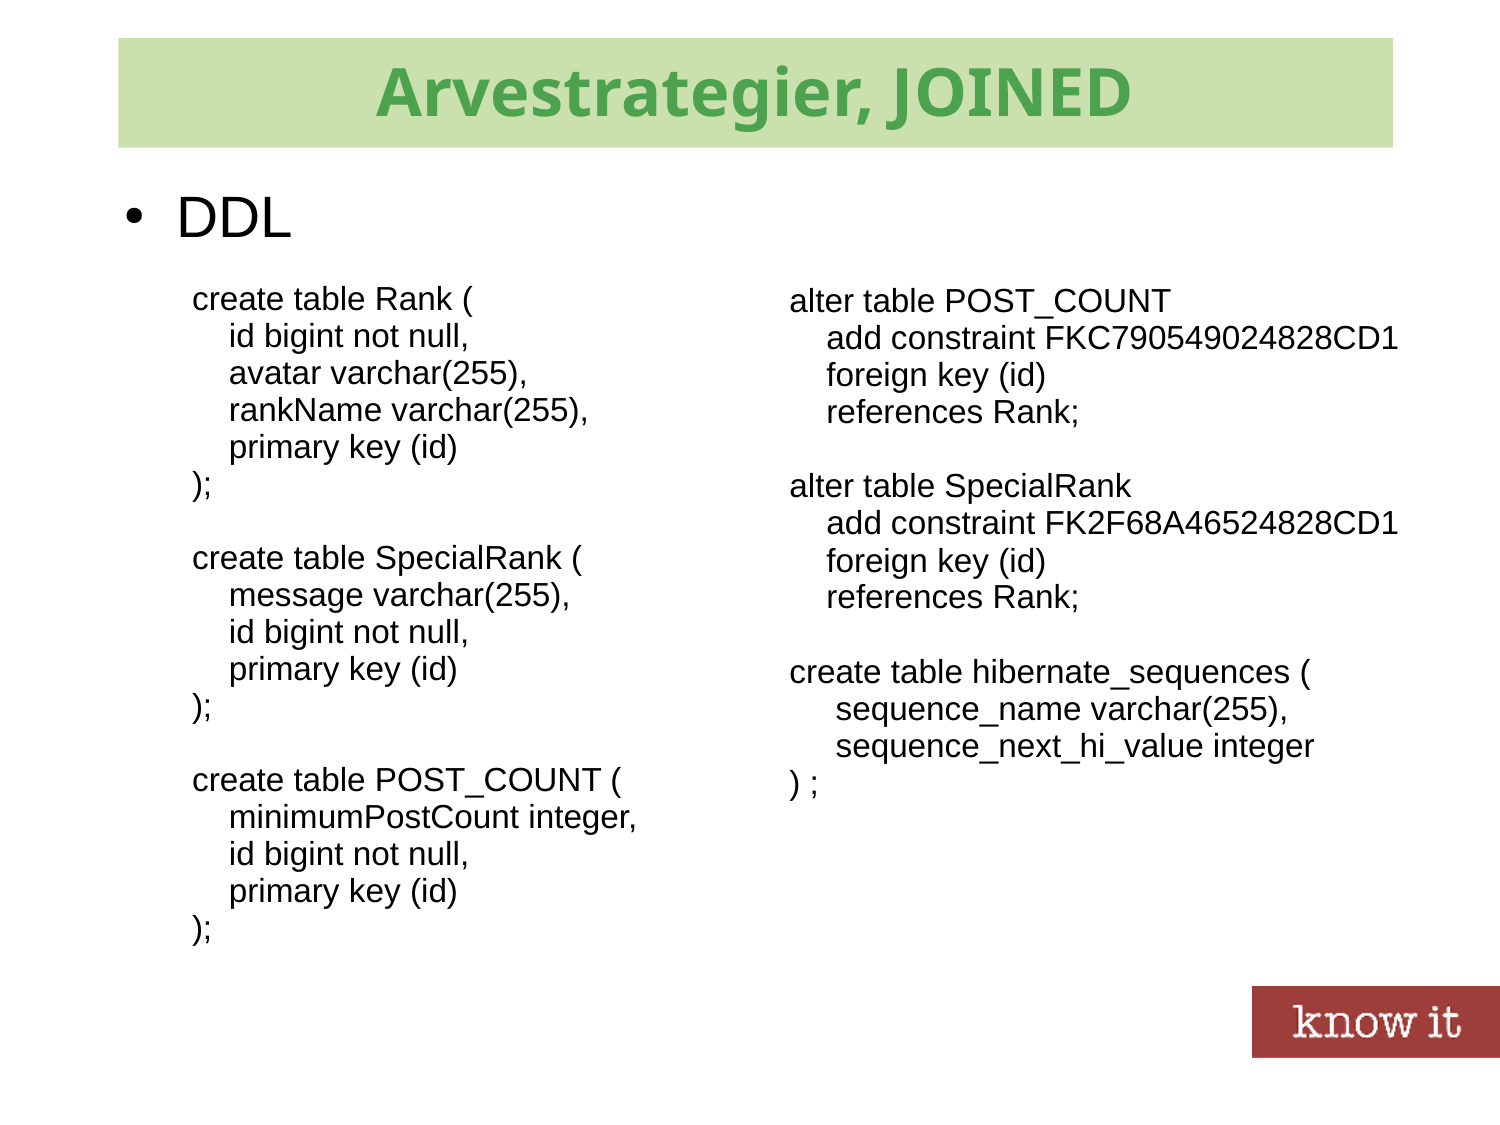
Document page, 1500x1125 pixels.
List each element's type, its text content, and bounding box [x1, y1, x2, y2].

text_box Arvestrategier, JOINED [118, 38, 1394, 148]
text_box alter table POST_COUNT add constraint FKC790549024828CD1 foreign key (id) references Rank; alter table SpecialRank add constraint FK2F68A46524828CD1 foreign key (id) references Rank; create table hibernate_sequences ( sequence_name varchar(255), sequence_next_hi_value integer ) ; [737, 275, 1417, 850]
text_box create table Rank ( id bigint not null, avatar varchar(255), rankName varchar(255), primary key (id) ); create table SpecialRank ( message varchar(255), id bigint not null, primary key (id) ); create table POST_COUNT ( minimumPostCount integer, id bigint not null, primary key (id) ); [140, 273, 667, 959]
picture [1252, 986, 1500, 1058]
list DDL [105, 184, 1365, 250]
